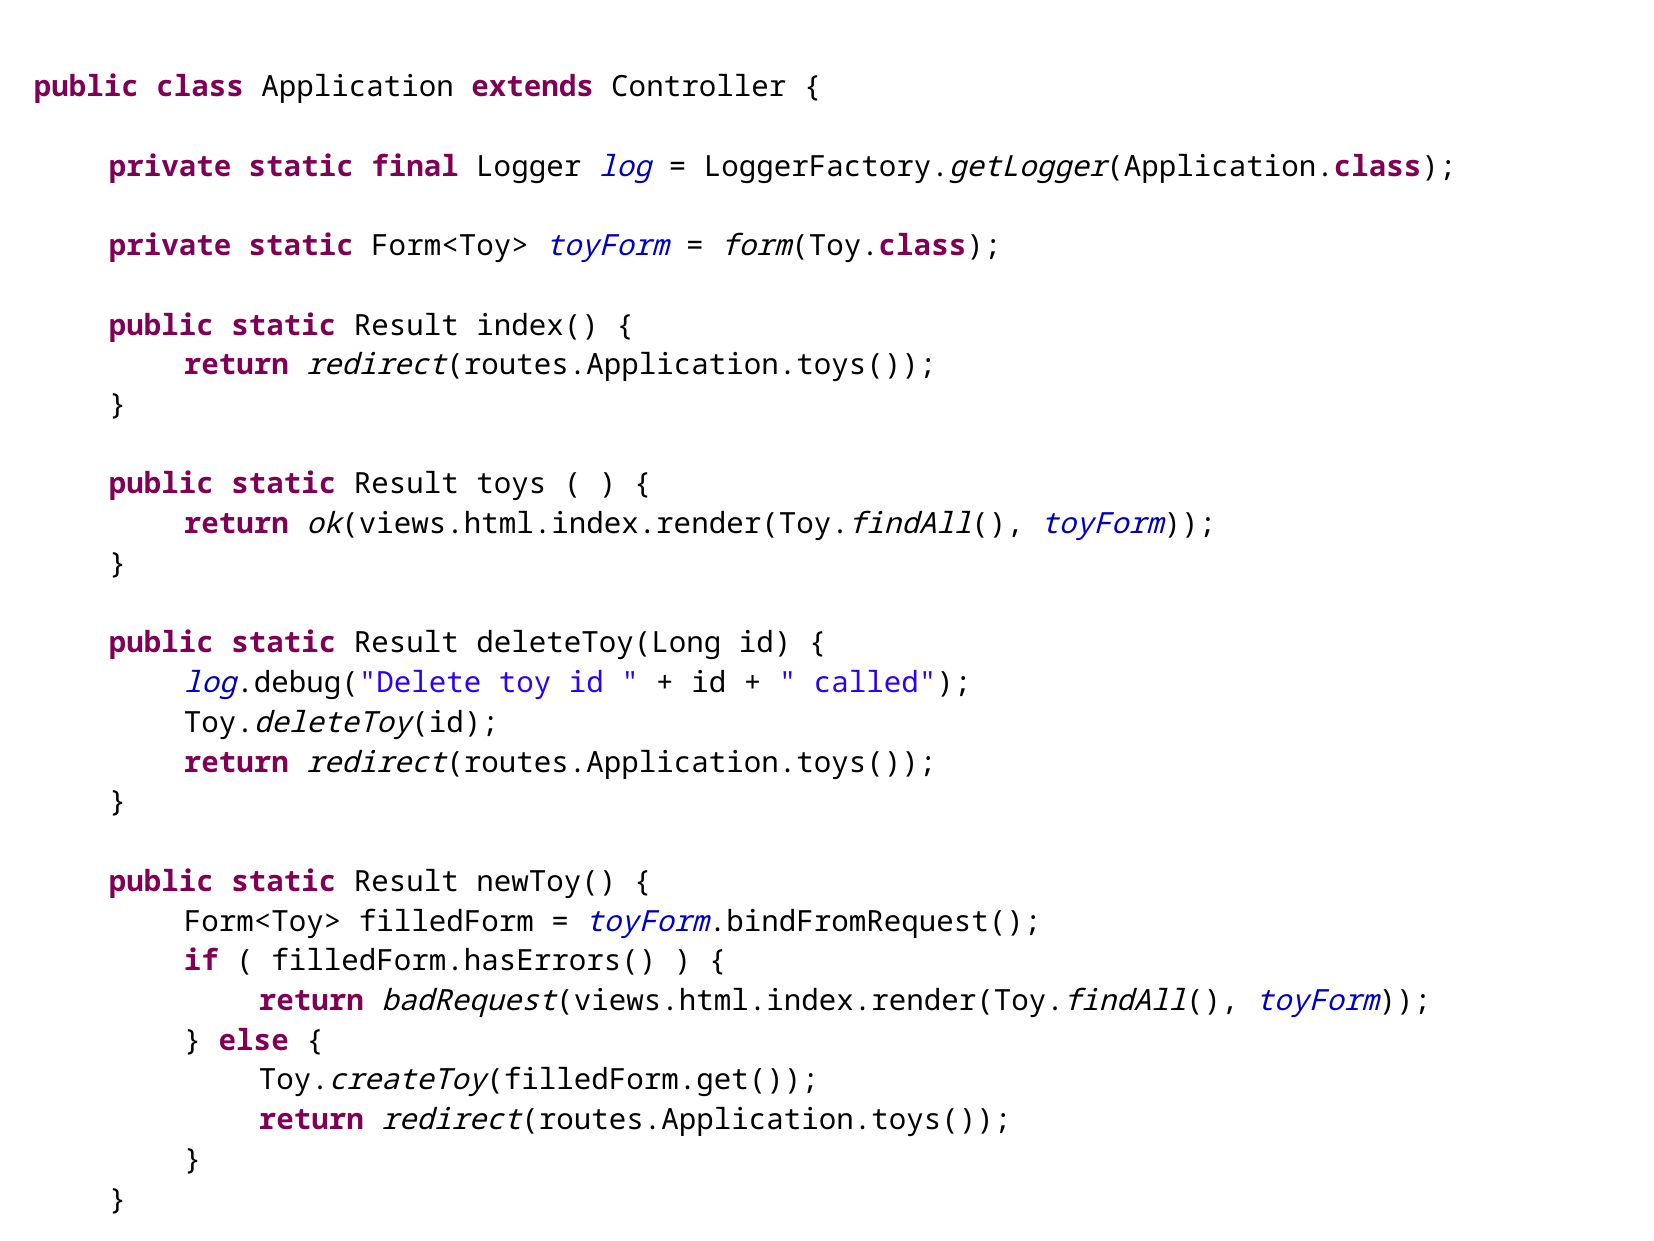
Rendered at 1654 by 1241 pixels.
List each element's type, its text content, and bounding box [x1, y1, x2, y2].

text_box public class Application extends Controller { private static final Logger log = LoggerFactory.getLogger(Application.class); private static Form<Toy> toyForm = form(Toy.class); public static Result index() { return redirect(routes.Application.toys()); } public static Result toys ( ) { return ok(views.html.index.render(Toy.findAll(), toyForm)); } public static Result deleteToy(Long id) { log.debug("Delete toy id " + id + " called"); Toy.deleteToy(id); return redirect(routes.Application.toys()); } public static Result newToy() { Form<Toy> filledForm = toyForm.bindFromRequest(); if ( filledForm.hasErrors() ) { return badRequest(views.html.index.render(Toy.findAll(), toyForm)); } else { Toy.createToy(filledForm.get()); return redirect(routes.Application.toys()); } } } [19, 57, 1565, 1205]
